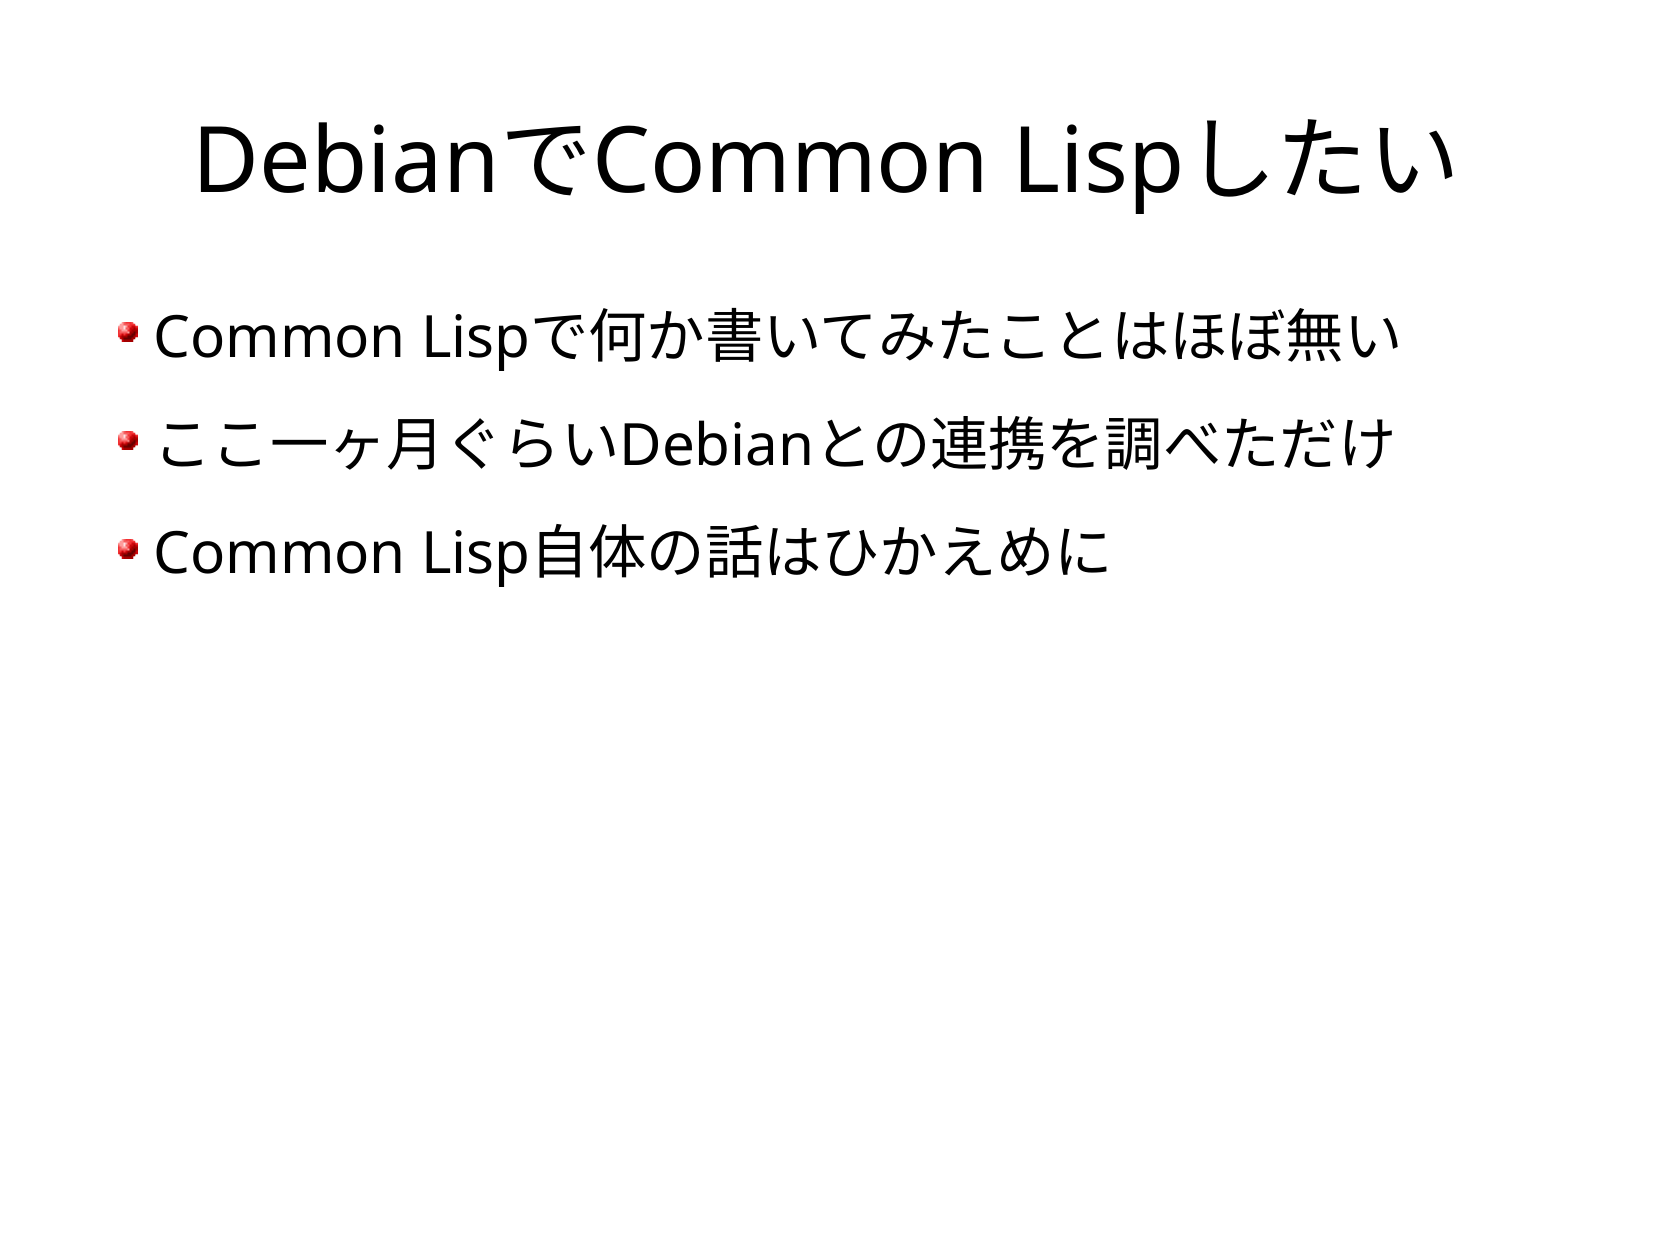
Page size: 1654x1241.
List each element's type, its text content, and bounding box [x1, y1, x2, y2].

list Common Lispで何か書いてみたことはほぼ無い ここ一ヶ月ぐらいDebianとの連携を調べただけ Common Lisp自体の話はひかえめに [82, 290, 1571, 1109]
title DebianでCommon Lispしたい [82, 56, 1571, 250]
